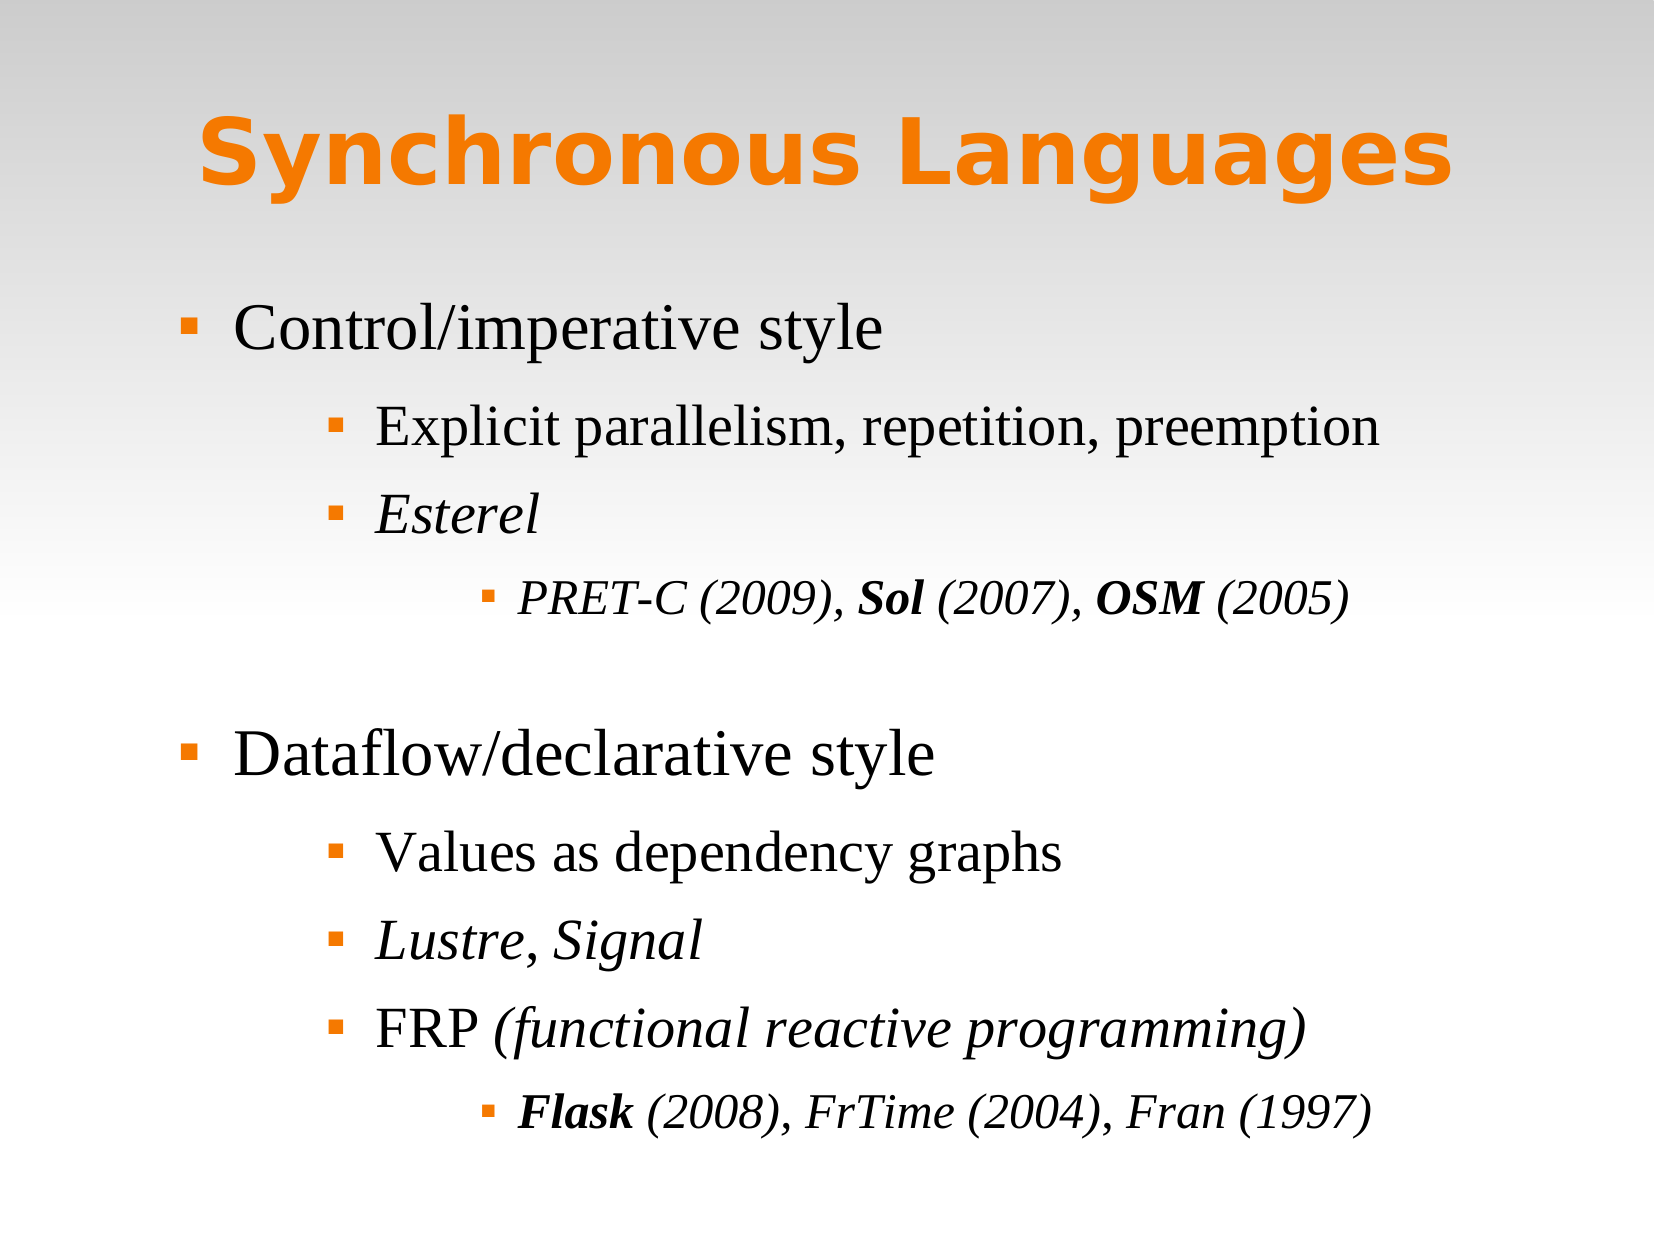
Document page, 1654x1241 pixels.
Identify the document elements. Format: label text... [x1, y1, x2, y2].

title Synchronous Languages [82, 49, 1571, 257]
list Control/imperative style Explicit parallelism, repetition, preemption Esterel PRET-C (2009), Sol (2007), OSM (2005) Dataflow/declarative style Values as dependency graphs Lustre, Signal FRP (functional reactive programming) Flask (2008), FrTime (2004), Fran (1997) [92, 290, 1562, 1205]
